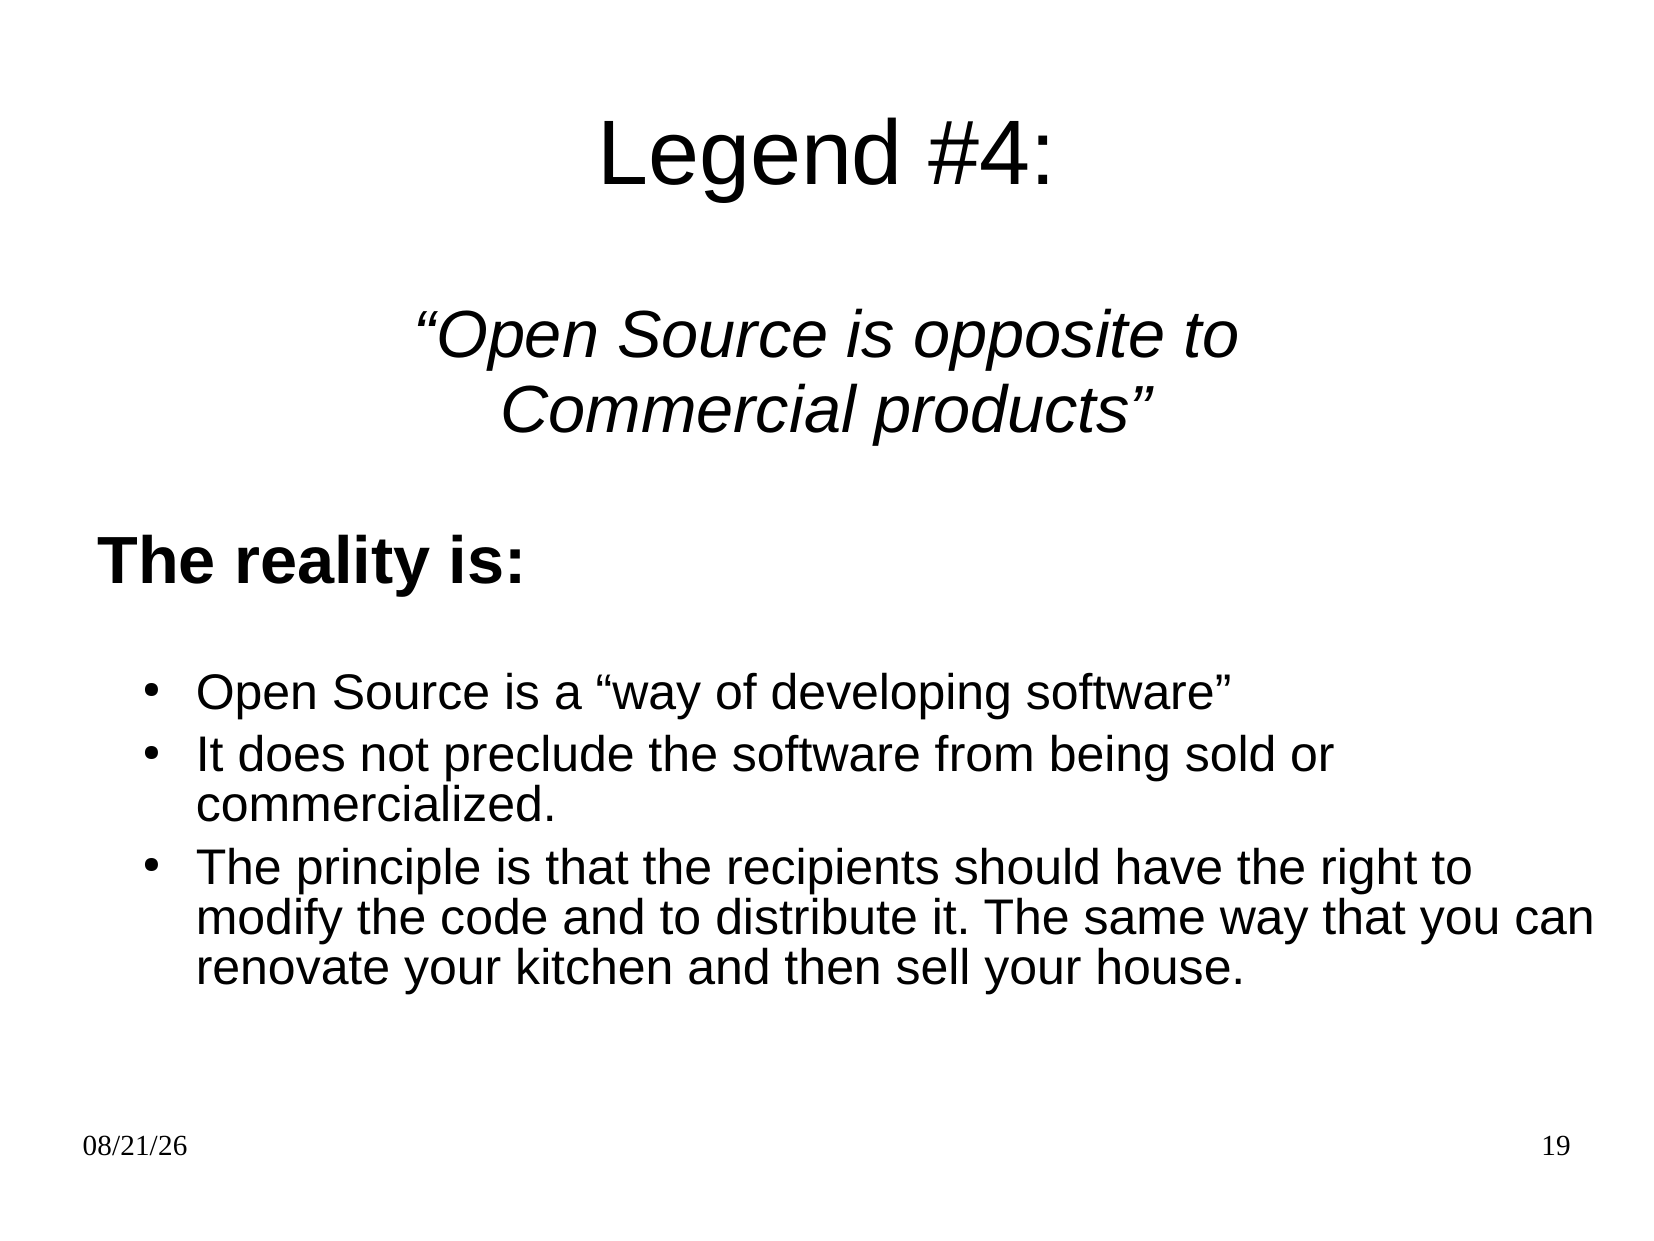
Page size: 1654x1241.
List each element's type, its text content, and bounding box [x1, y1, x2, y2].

text_box The reality is: [82, 515, 1516, 606]
title Legend #4: [82, 49, 1571, 257]
text_box “Open Source is opposite to Commercial products” [110, 289, 1544, 455]
list Open Source is a “way of developing software” It does not preclude the software from being sold or commercialized. The principle is that the recipients should have the right to modify the code and to distribute it. The same way that you can renovate your kitchen and then sell your house. [110, 661, 1626, 1130]
